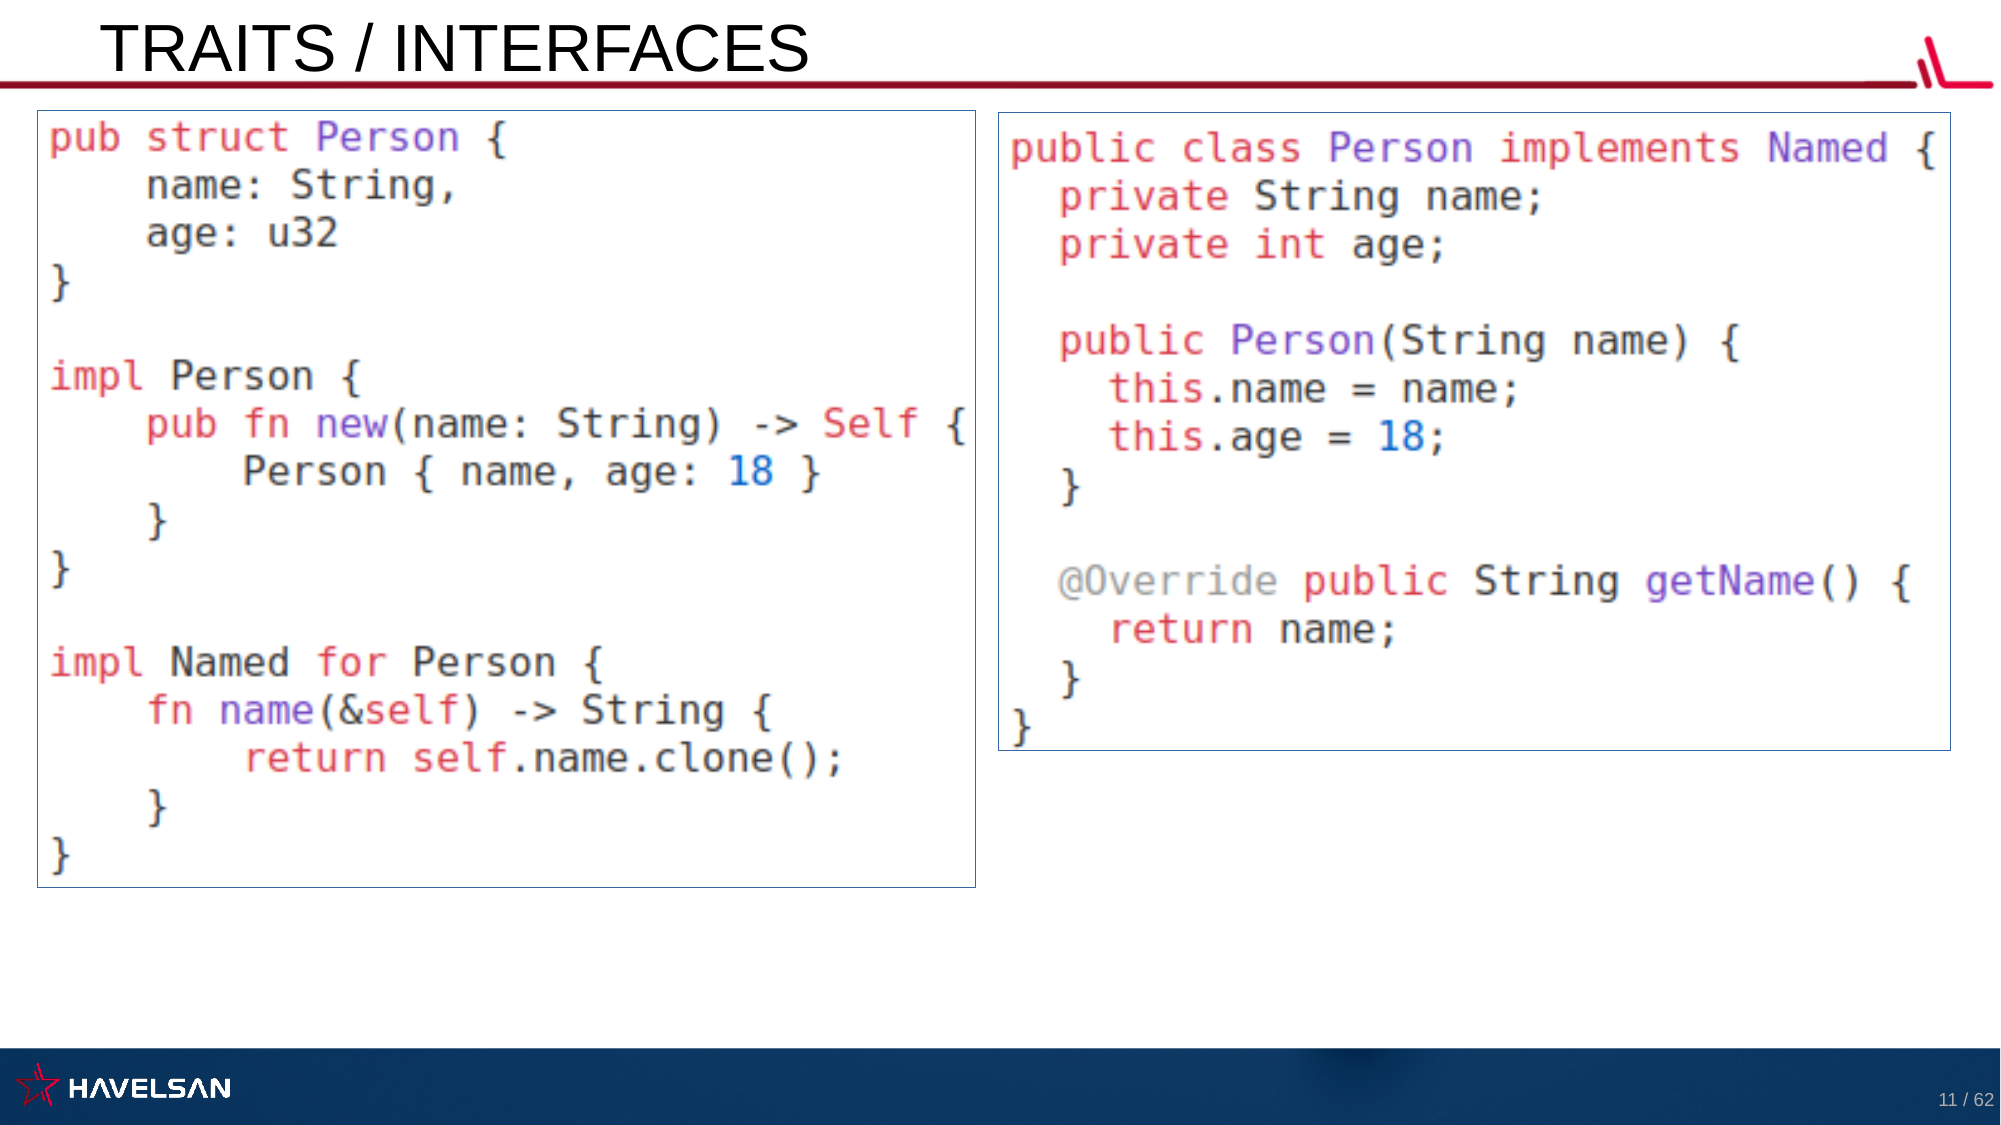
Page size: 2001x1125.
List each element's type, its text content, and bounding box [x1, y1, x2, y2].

picture [0, 0, 2001, 1125]
title TRAITS / INTERFACES [99, 44, 1686, 55]
